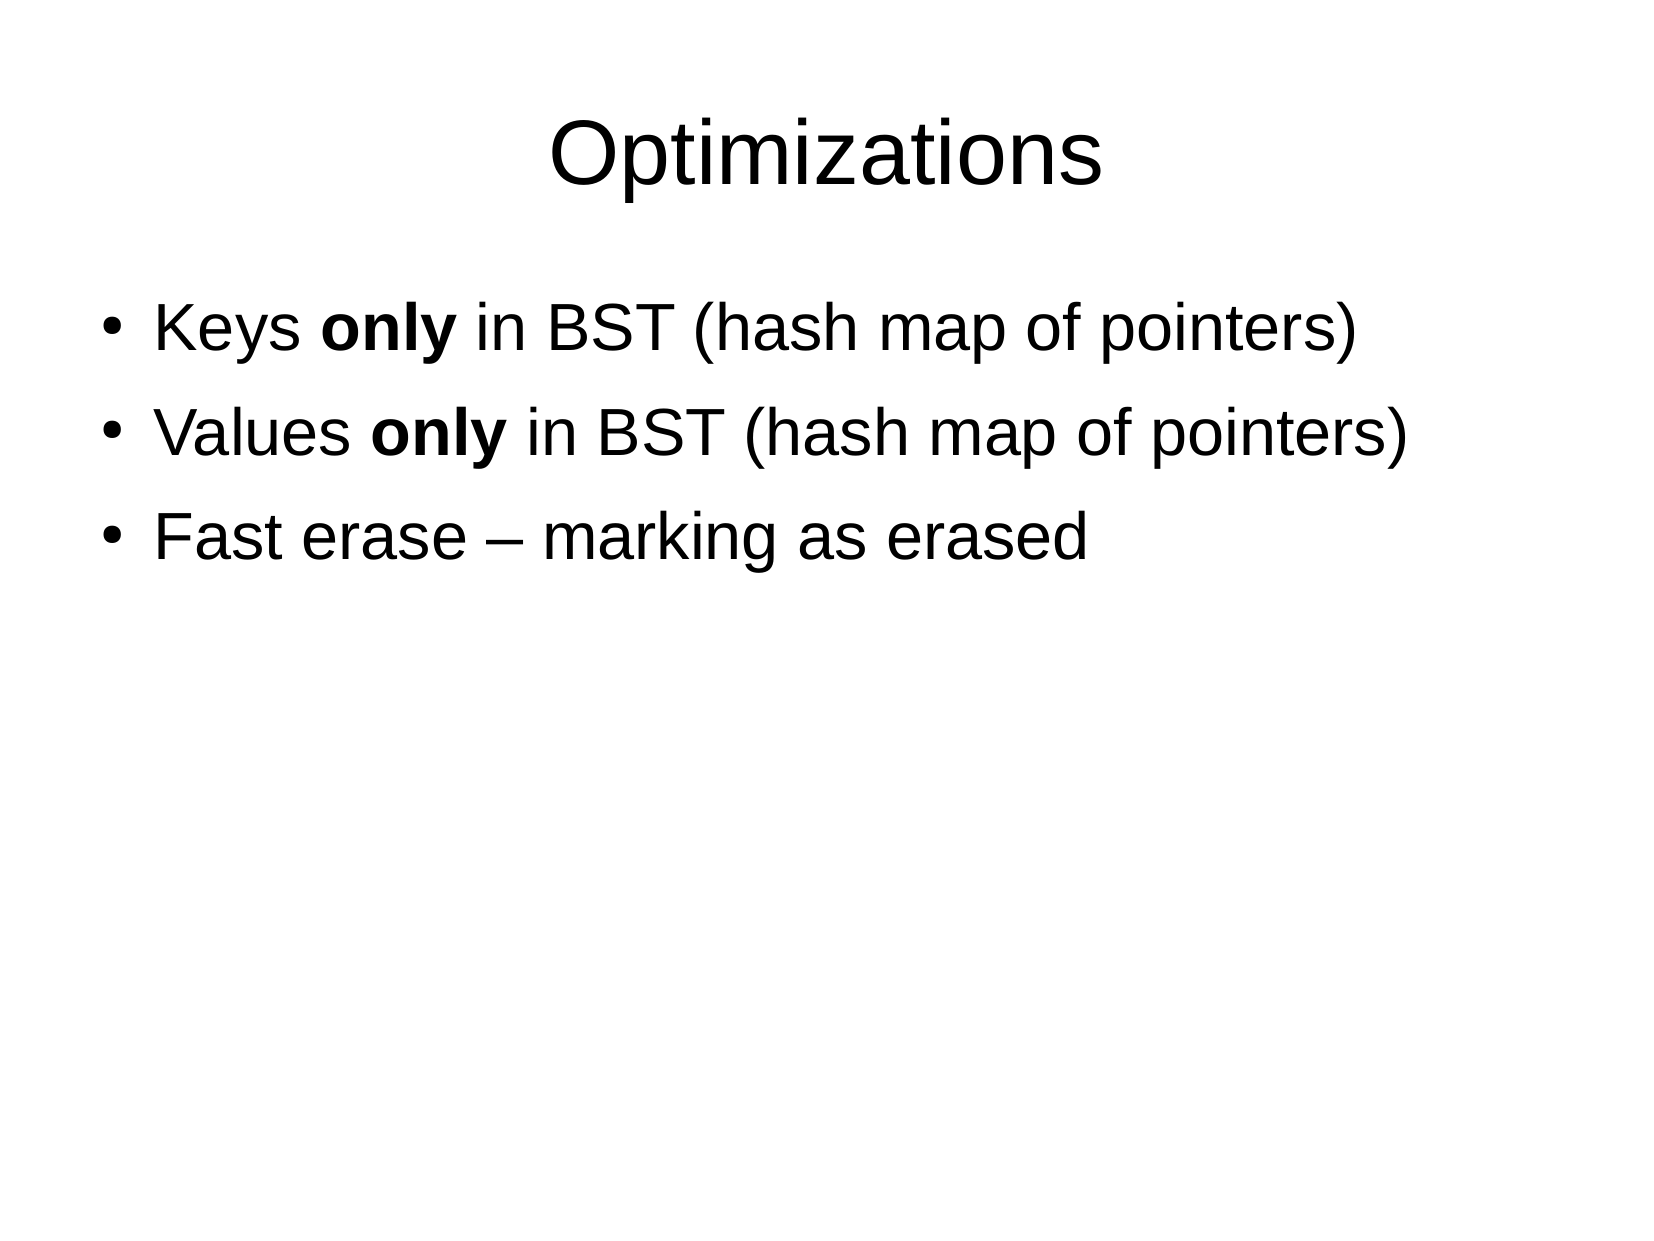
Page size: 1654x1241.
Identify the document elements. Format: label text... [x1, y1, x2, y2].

title Optimizations [82, 49, 1571, 257]
list Keys only in BST (hash map of pointers) Values only in BST (hash map of pointers) Fast erase – marking as erased [82, 290, 1538, 1010]
